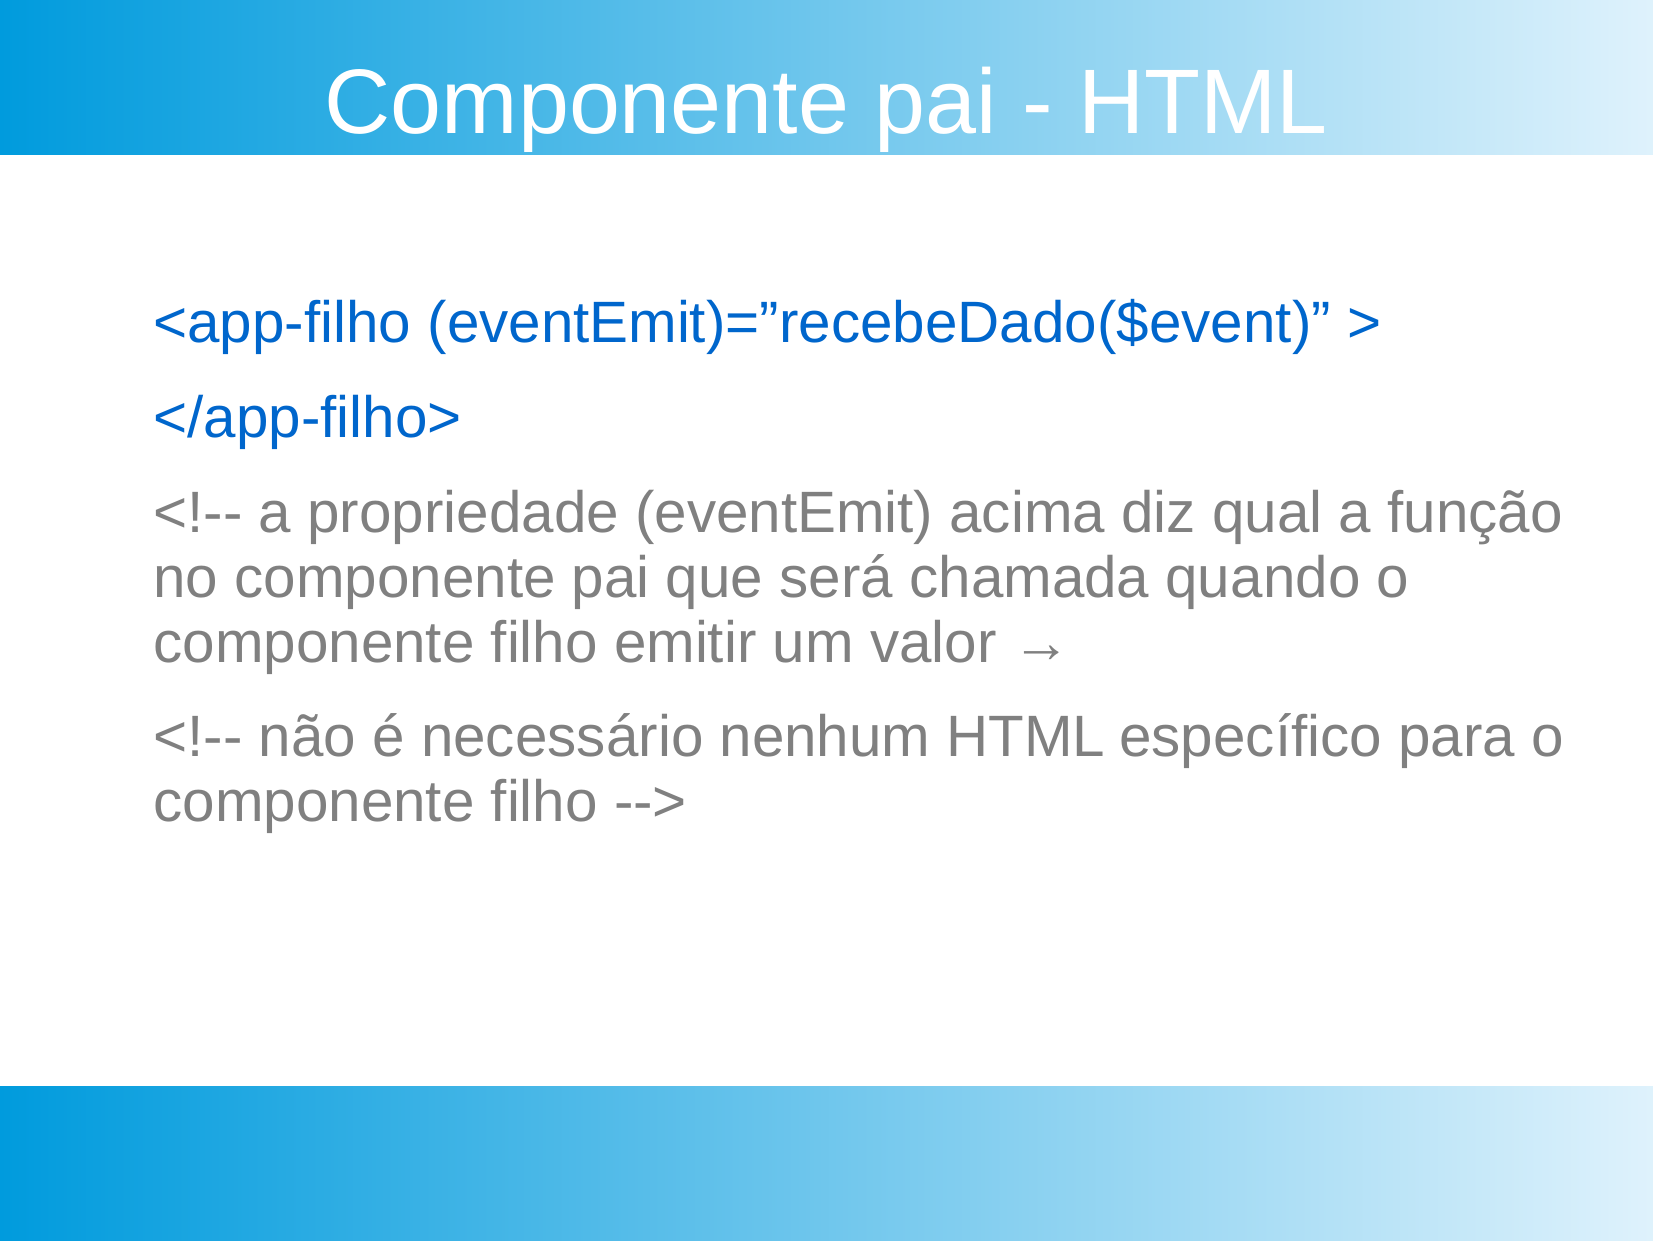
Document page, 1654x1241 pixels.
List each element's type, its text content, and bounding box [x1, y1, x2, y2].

list <app-filho (eventEmit)=”recebeDado($event)” > </app-filho> <!-- a propriedade (eventEmit) acima diz qual a função no componente pai que será chamada quando o componente filho emitir um valor → <!-- não é necessário nenhum HTML específico para o componente filho --> [82, 290, 1571, 1010]
title Componente pai - HTML [82, 49, 1571, 155]
